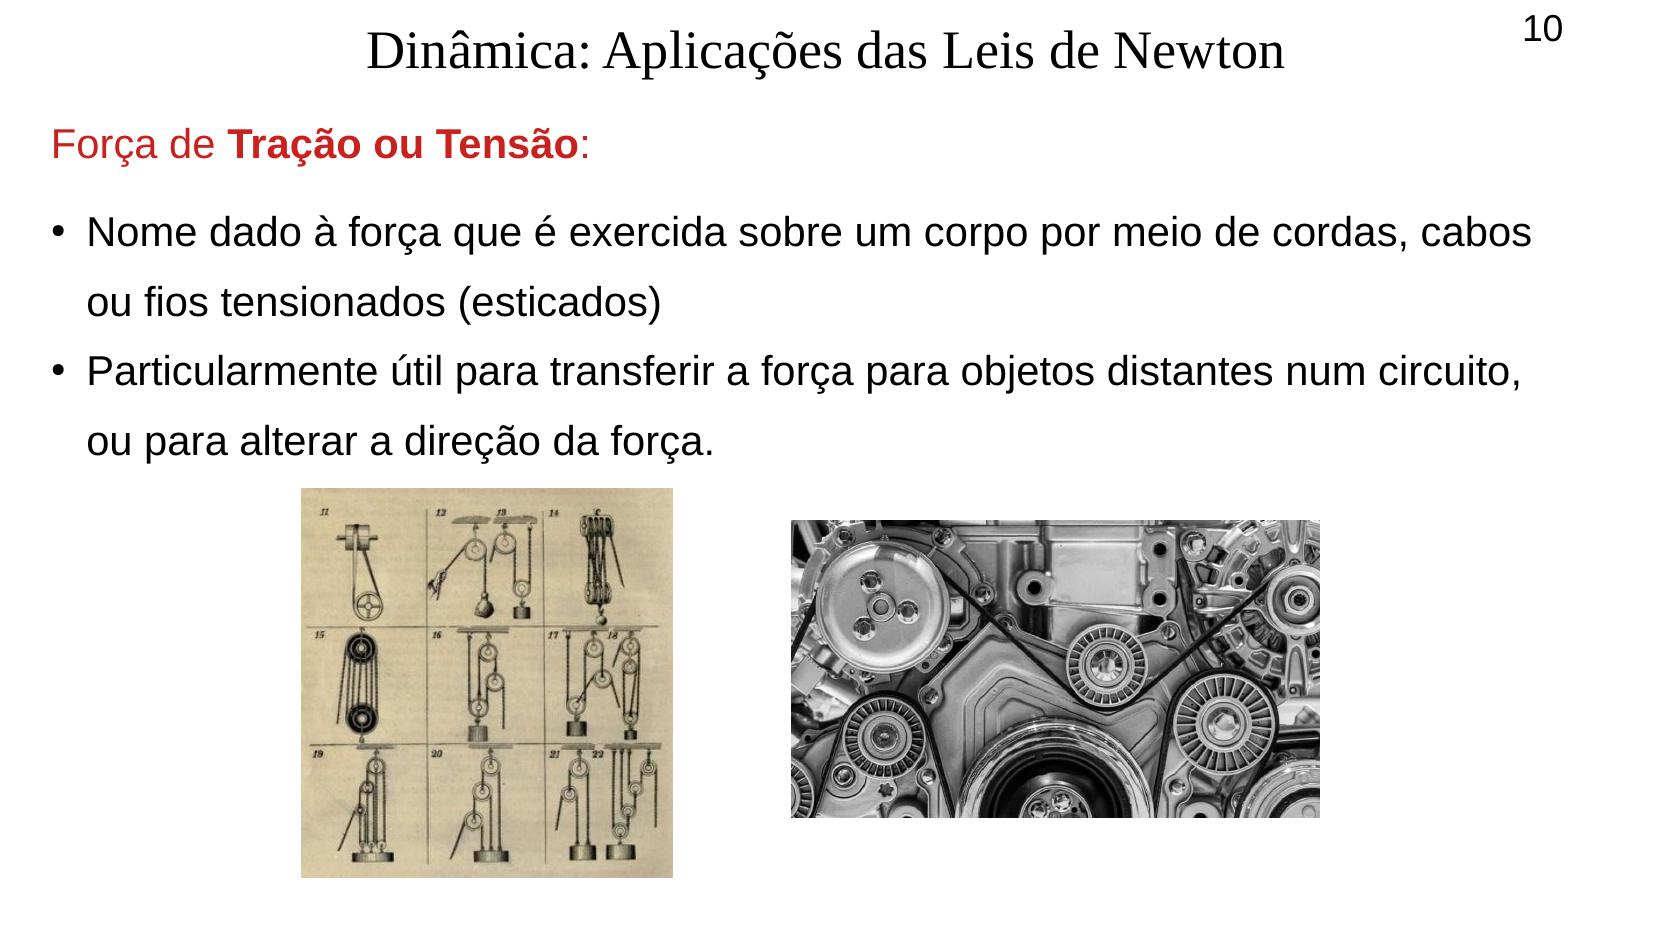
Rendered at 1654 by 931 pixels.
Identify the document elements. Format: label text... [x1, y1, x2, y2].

text_box <number> [1507, 0, 1654, 71]
text_box Dinâmica: Aplicações das Leis de Newton [352, 0, 1302, 88]
text_box Força de Tração ou Tensão: Nome dado à força que é exercida sobre um corpo por meio de cordas, cabos ou fios tensionados (esticados) Particularmente útil para transferir a força para objetos distantes num circuito, ou para alterar a direção da força. [36, 112, 1572, 472]
picture [791, 520, 1320, 818]
picture [301, 488, 673, 878]
